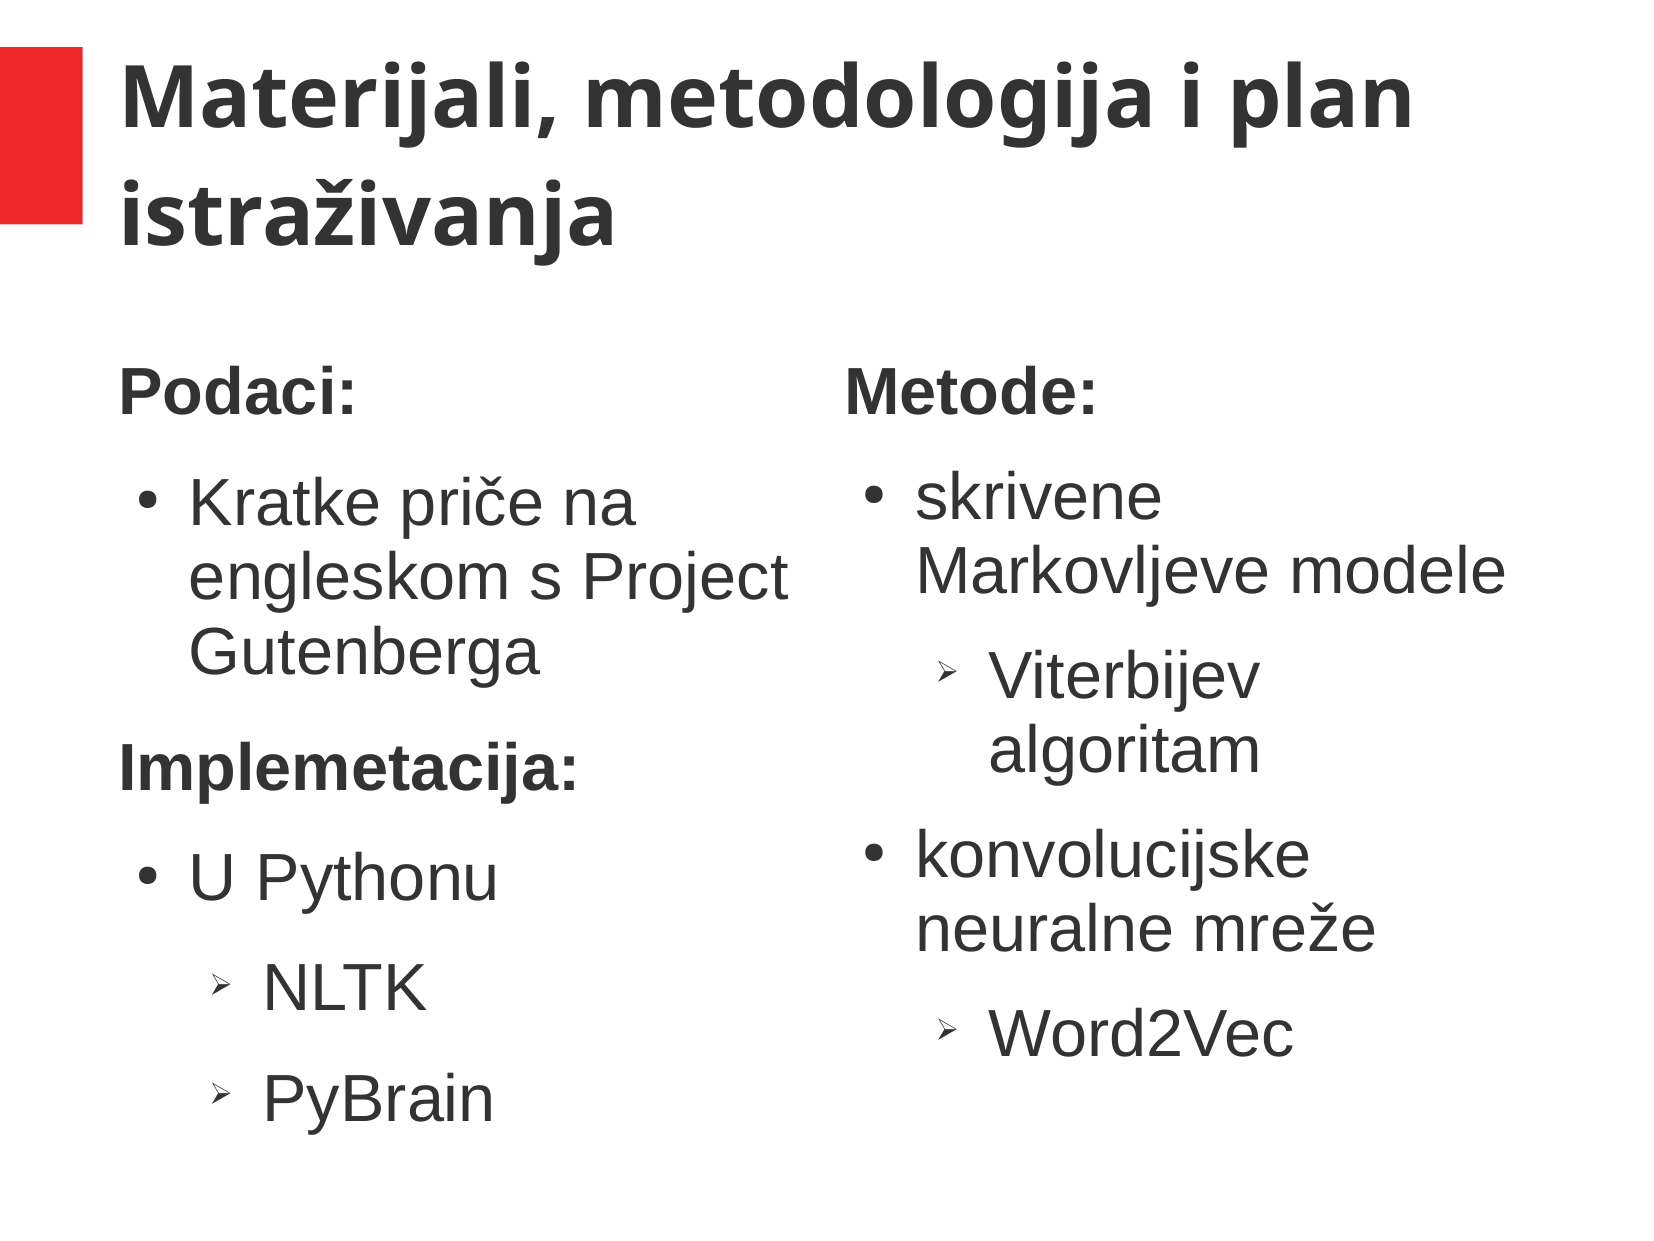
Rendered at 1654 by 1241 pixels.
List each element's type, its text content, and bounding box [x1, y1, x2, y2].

list Implemetacija: U Pythonu NLTK PyBrain [118, 730, 810, 1126]
list Metode: skrivene Markovljeve modele Viterbijev algoritam konvolucijske neuralne mreže Word2Vec [844, 354, 1536, 1074]
list Podaci: Kratke priče na engleskom s Project Gutenberga [118, 354, 810, 698]
title Materijali, metodologija i plan istraživanja [118, 49, 1571, 257]
